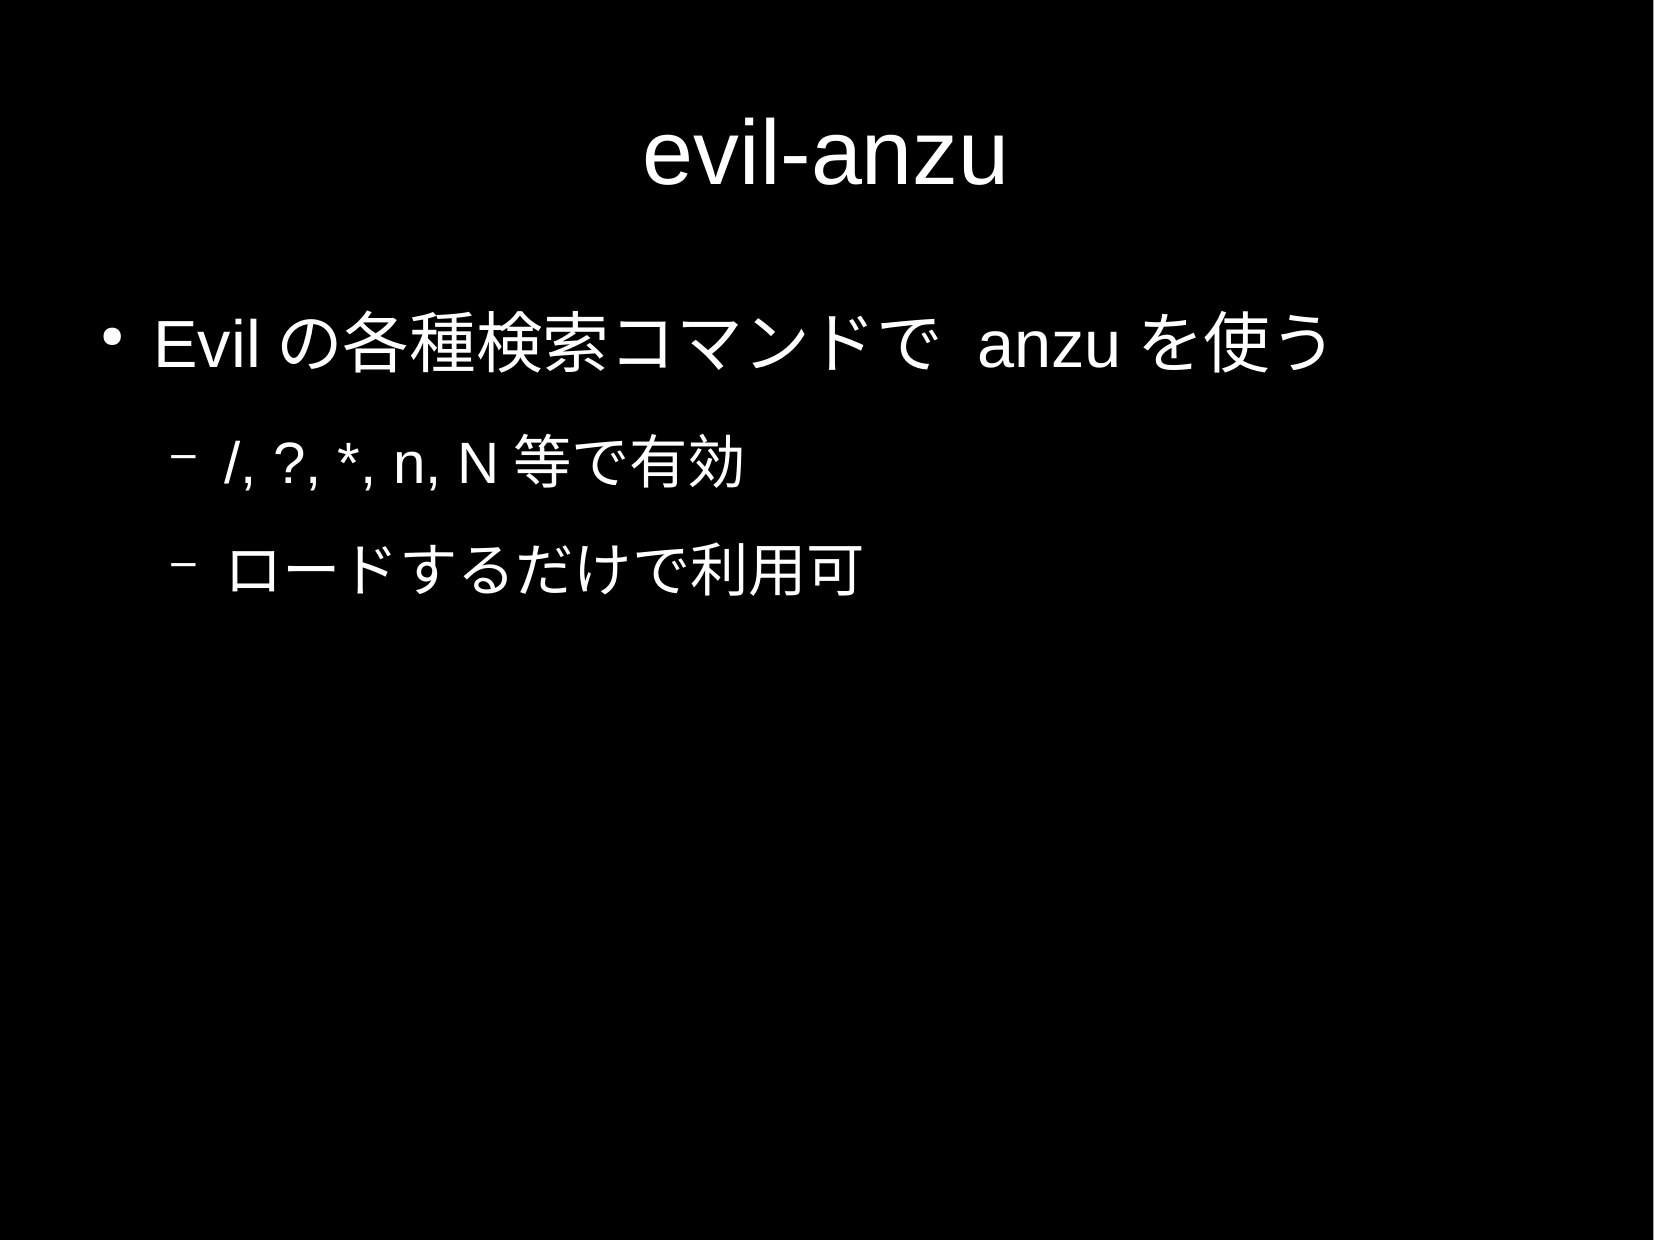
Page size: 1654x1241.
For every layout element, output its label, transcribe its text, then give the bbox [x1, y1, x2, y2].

title evil-anzu [82, 49, 1571, 257]
list Evilの各種検索コマンドで anzuを使う /, ?, *, n, N等で有効 ロードするだけで利用可 [82, 290, 1571, 1010]
